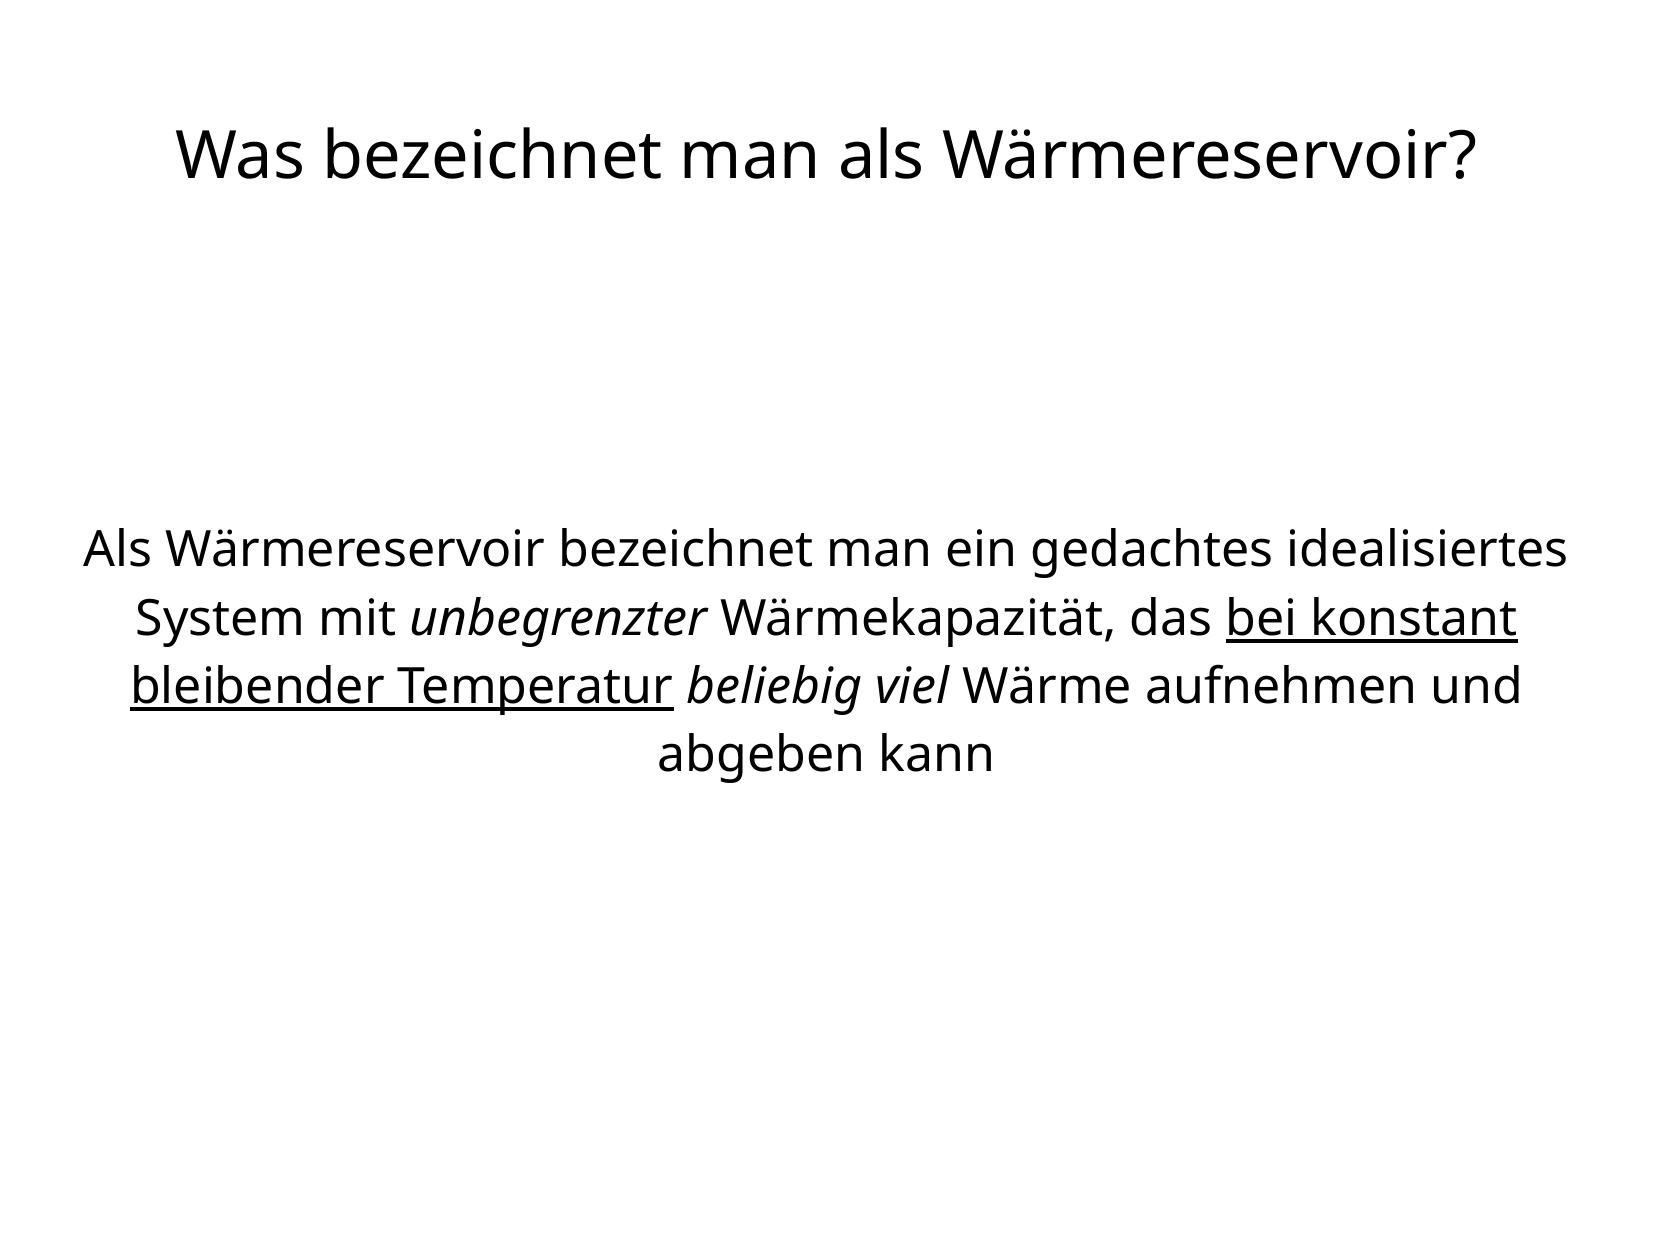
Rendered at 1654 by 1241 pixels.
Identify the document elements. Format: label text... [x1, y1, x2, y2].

subtitle Als Wärmereservoir bezeichnet man ein gedachtes idealisiertes System mit unbegrenzter Wärmekapazität, das bei konstant bleibender Temperatur beliebig viel Wärme aufnehmen und abgeben kann [82, 290, 1571, 1010]
title Was bezeichnet man als Wärmereservoir? [82, 49, 1571, 257]
